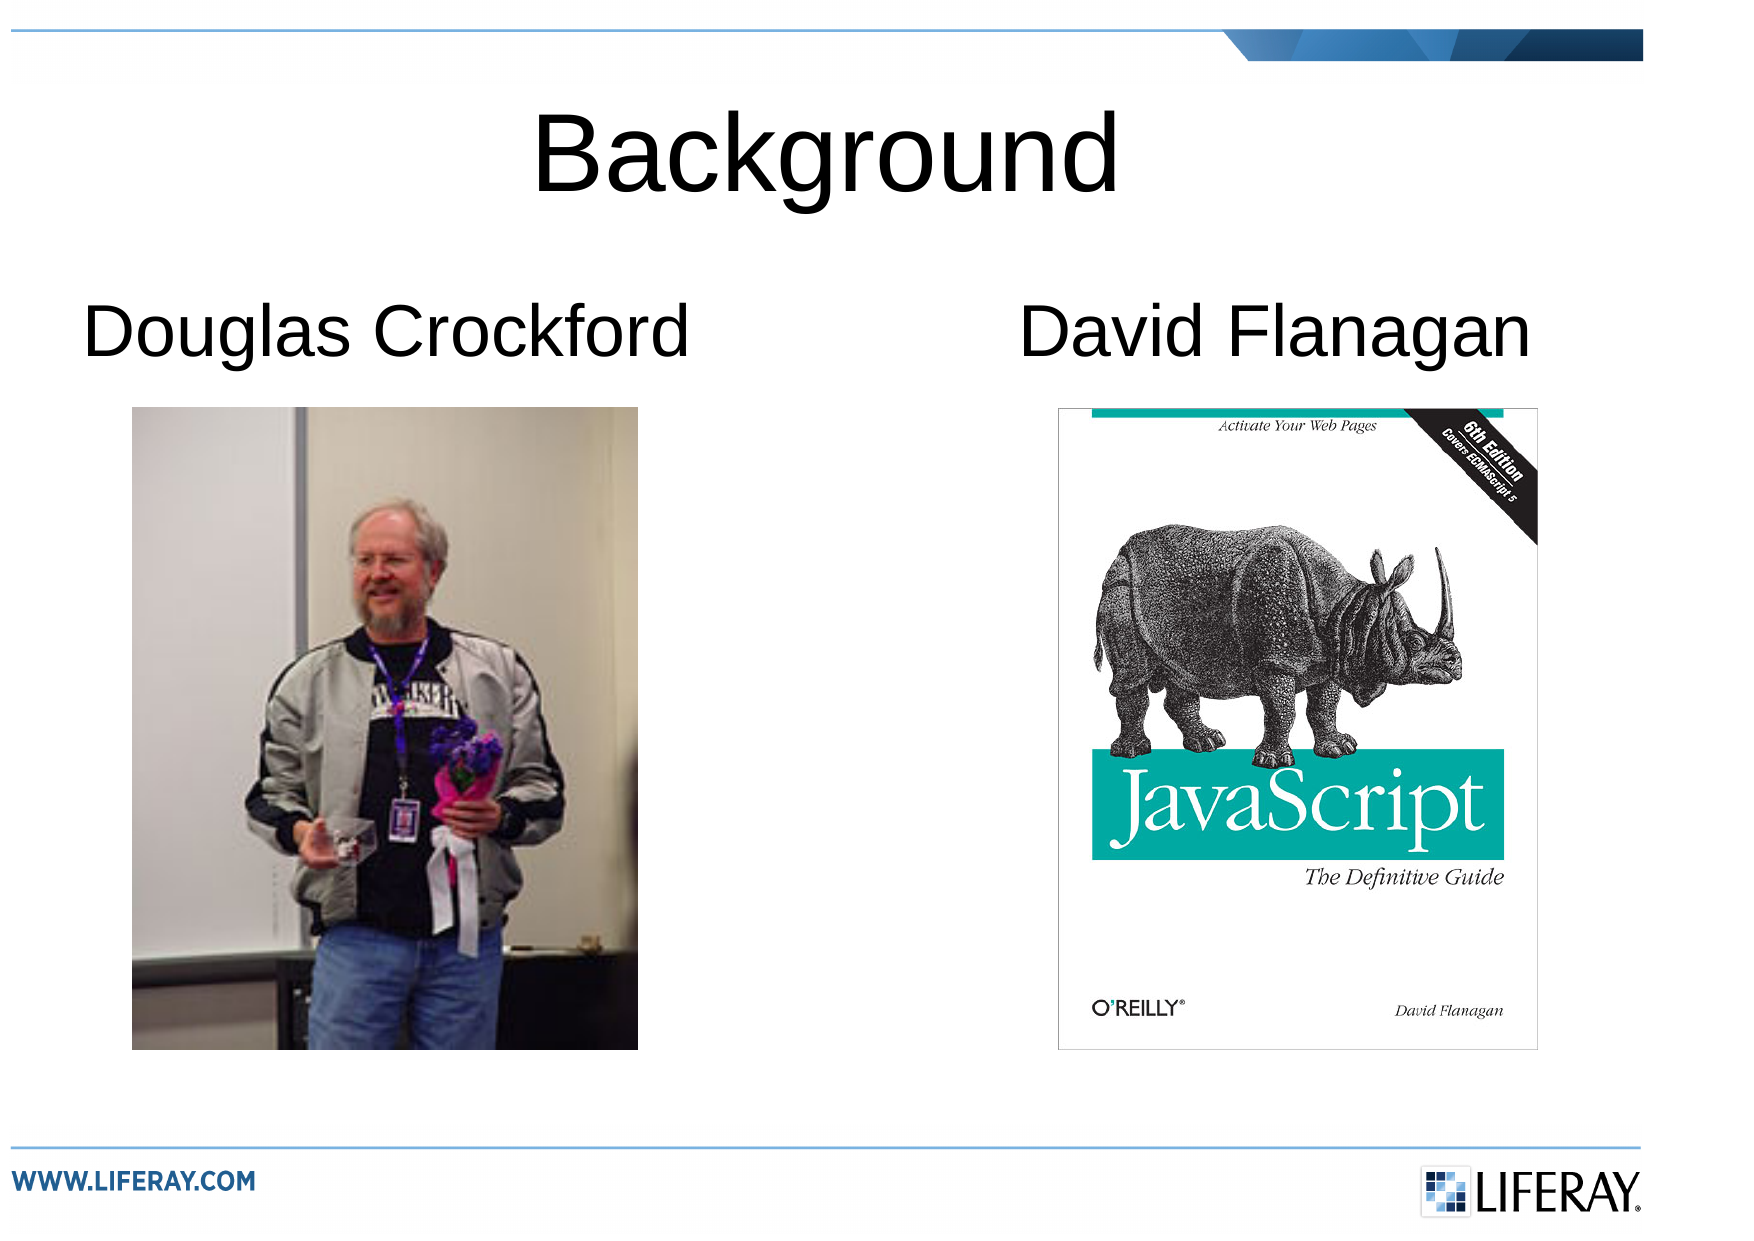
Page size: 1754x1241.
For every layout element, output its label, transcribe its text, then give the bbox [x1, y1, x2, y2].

list Douglas Crockford David Flanagan [82, 290, 1571, 1010]
picture [9, 1124, 1642, 1234]
picture [132, 407, 638, 1051]
picture [11, 0, 1644, 84]
picture [1058, 408, 1538, 1051]
title Background [82, 49, 1571, 257]
